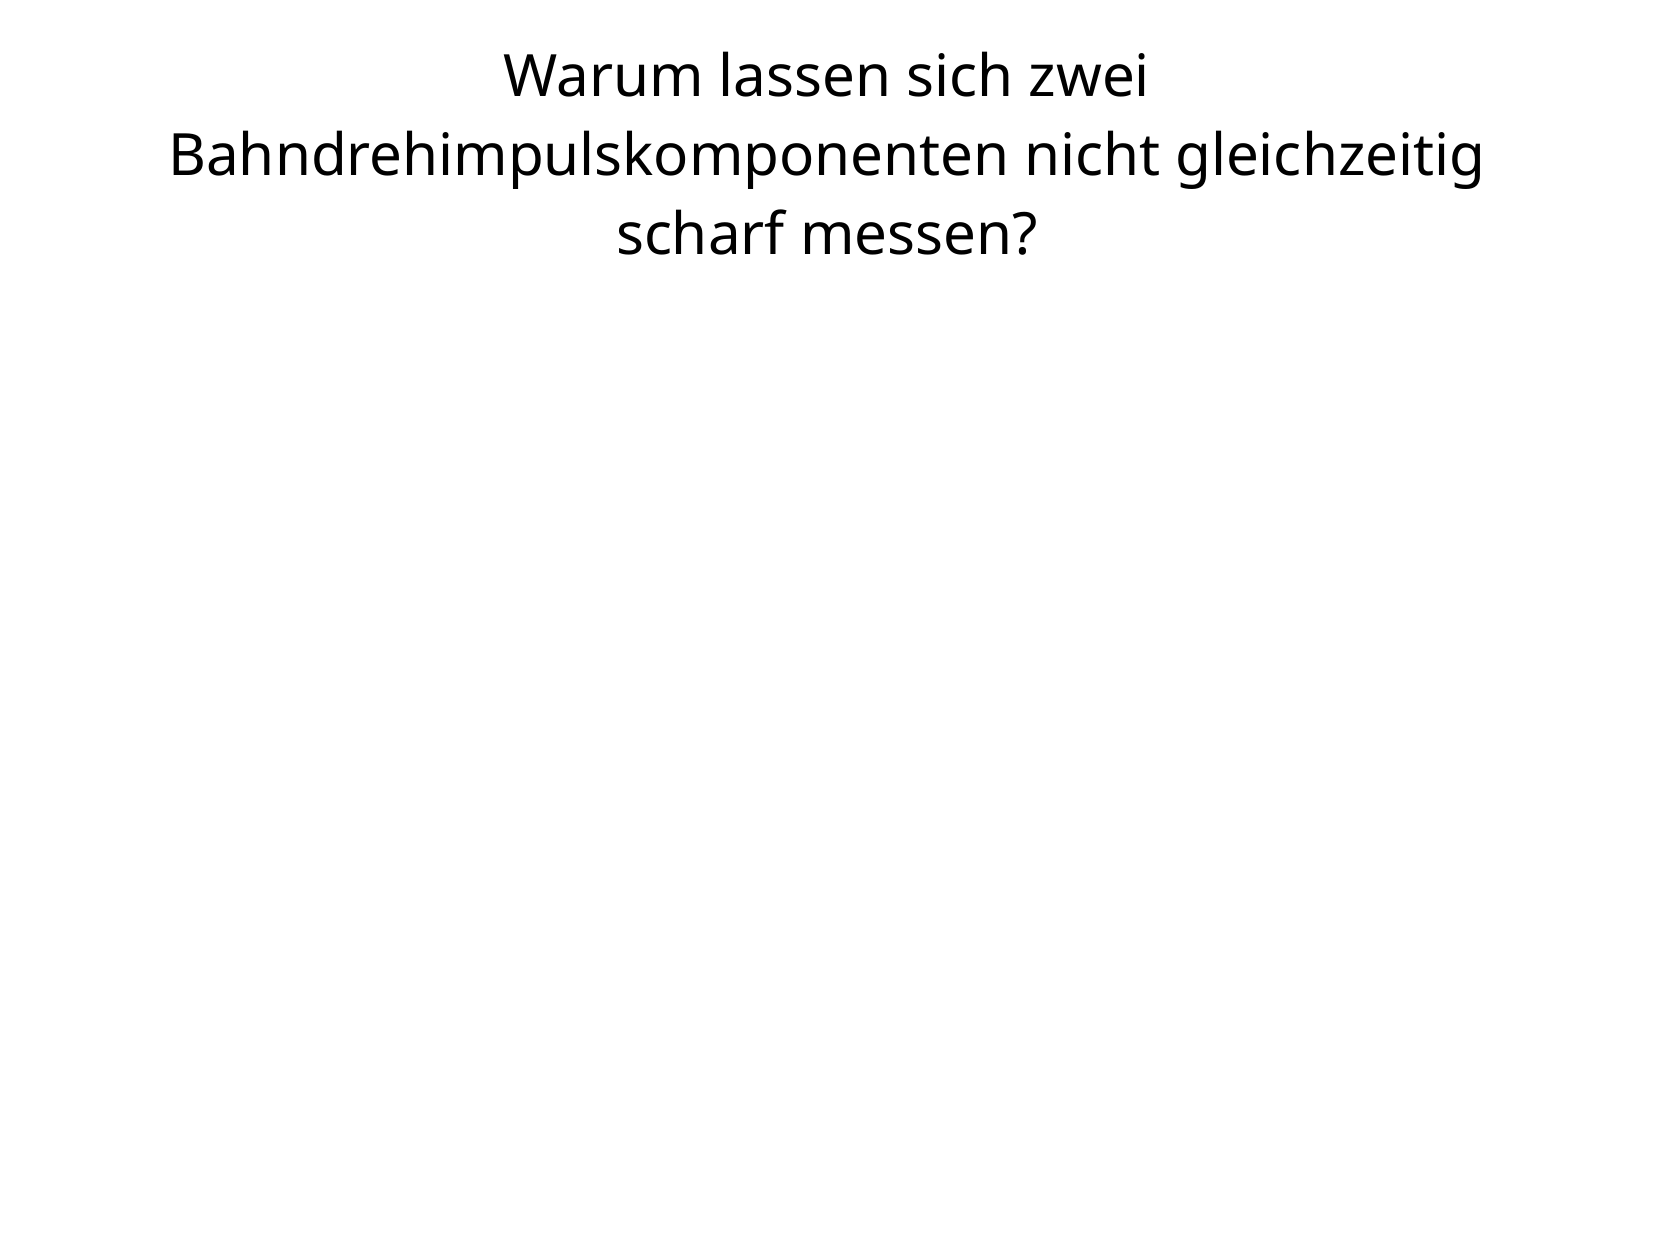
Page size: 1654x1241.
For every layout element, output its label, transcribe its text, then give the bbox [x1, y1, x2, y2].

title Warum lassen sich zwei Bahndrehimpulskomponenten nicht gleichzeitig scharf messen? [82, 49, 1571, 257]
